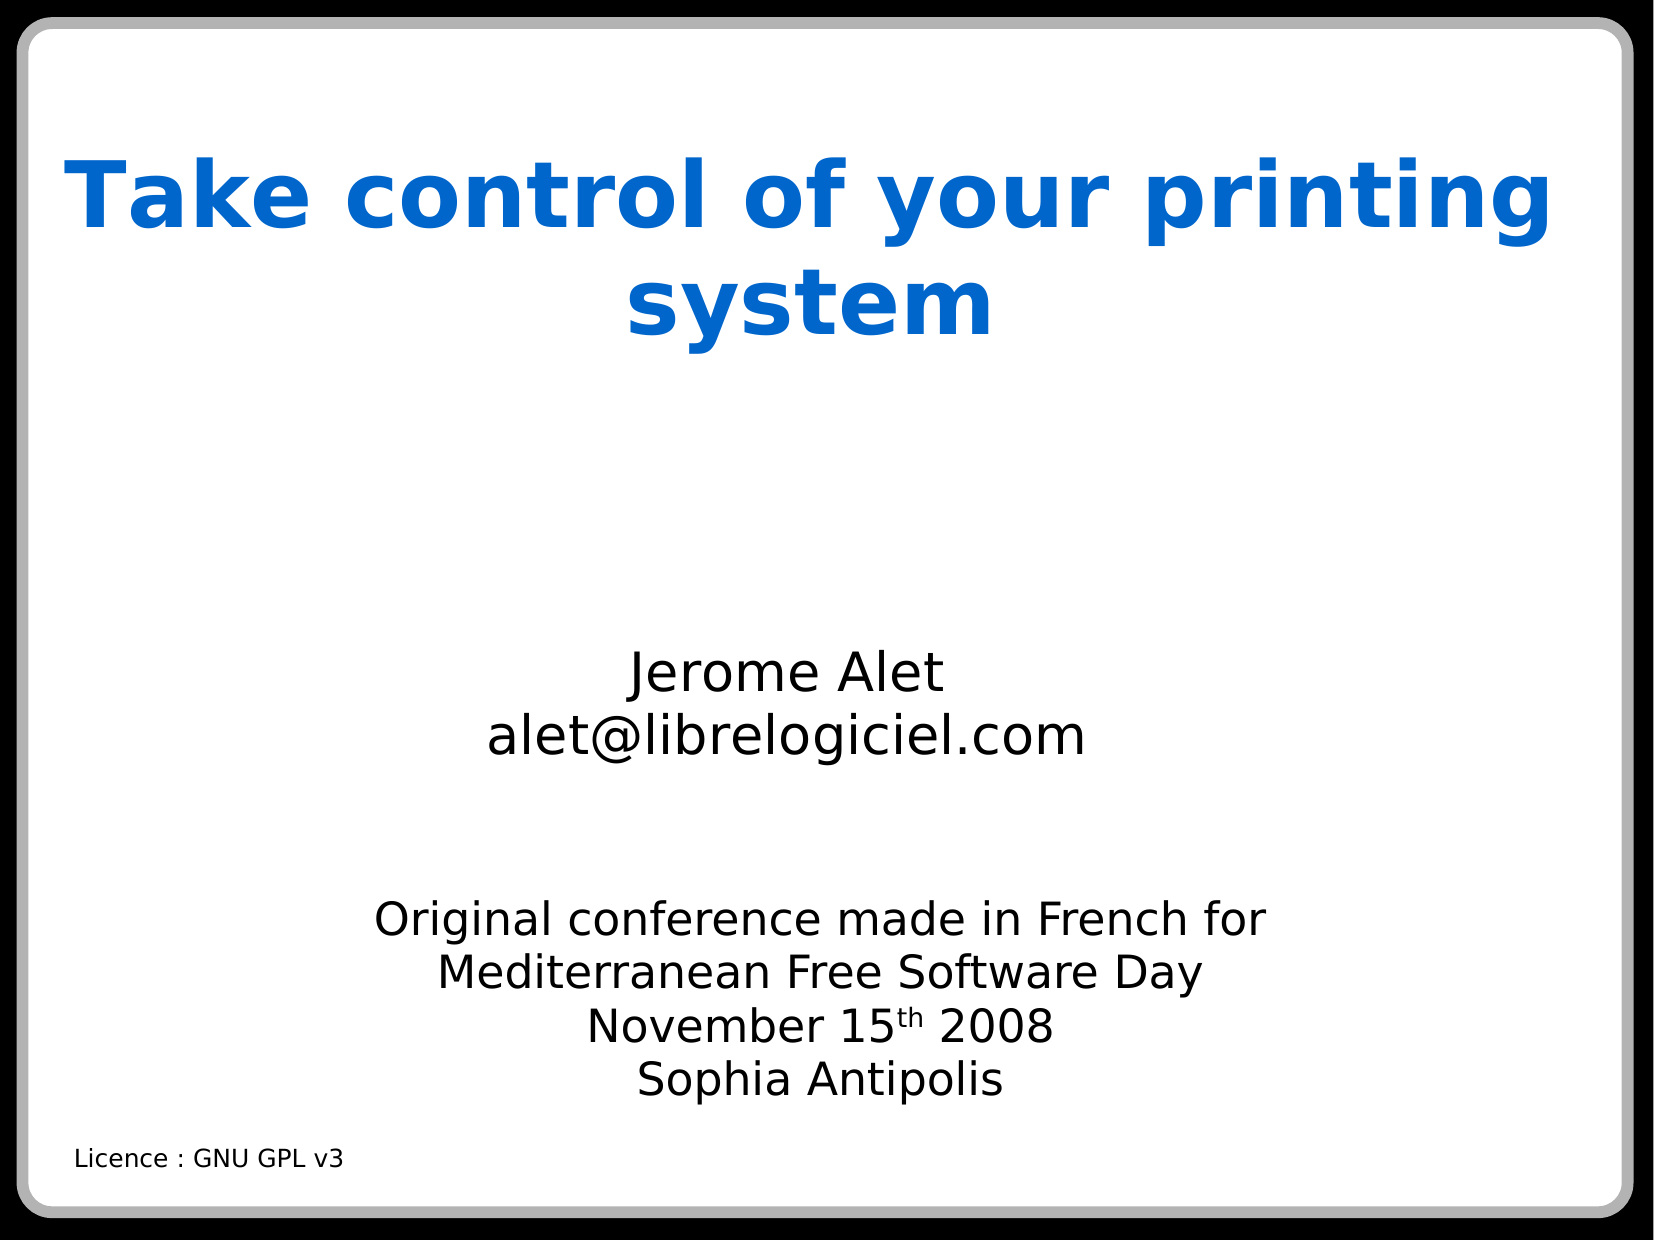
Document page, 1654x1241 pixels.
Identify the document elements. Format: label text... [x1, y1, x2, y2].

text_box Licence : GNU GPL v3 [59, 1136, 384, 1182]
subtitle Jerome Alet alet@librelogiciel.com [236, 403, 1304, 1004]
text_box Original conference made in French for Mediterranean Free Software Day November 15th 2008 Sophia Antipolis [359, 885, 1282, 1116]
title Take control of your printing system [56, 142, 1565, 357]
